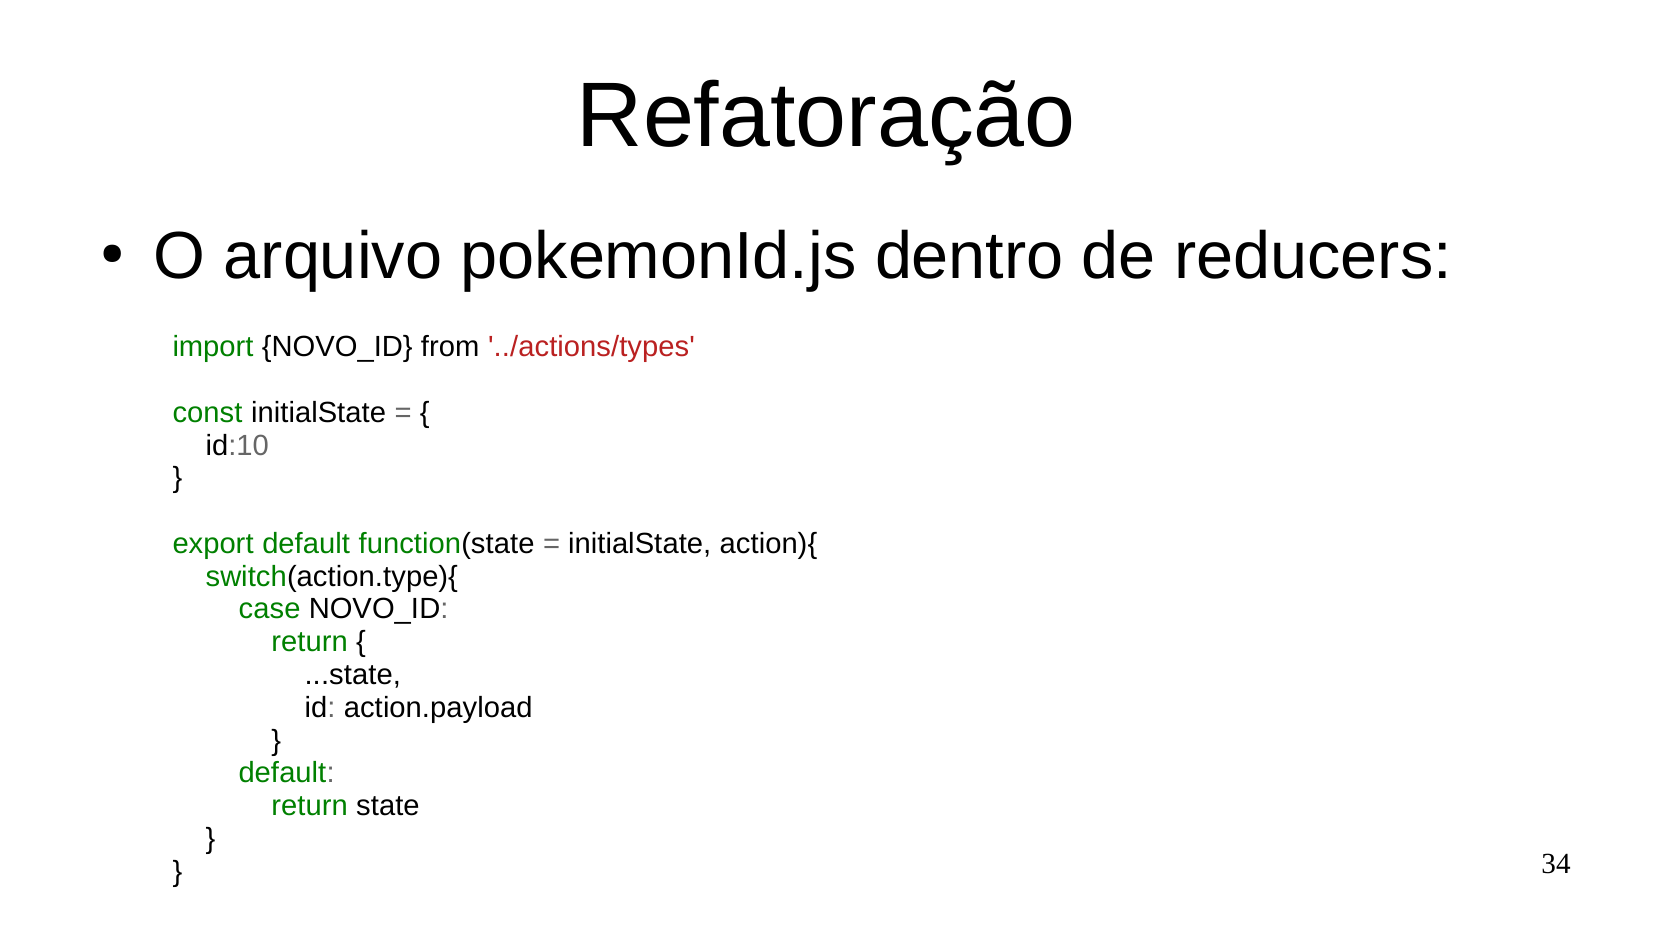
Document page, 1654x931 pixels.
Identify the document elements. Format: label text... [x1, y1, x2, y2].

list O arquivo pokemonId.js dentro de reducers: [82, 217, 1571, 758]
title Refatoração [82, 37, 1571, 193]
text_box import {NOVO_ID} from '../actions/types' const initialState = { id:10 } export default function(state = initialState, action){ switch(action.type){ case NOVO_ID: return { ...state, id: action.payload } default: return state } } [157, 322, 1451, 895]
